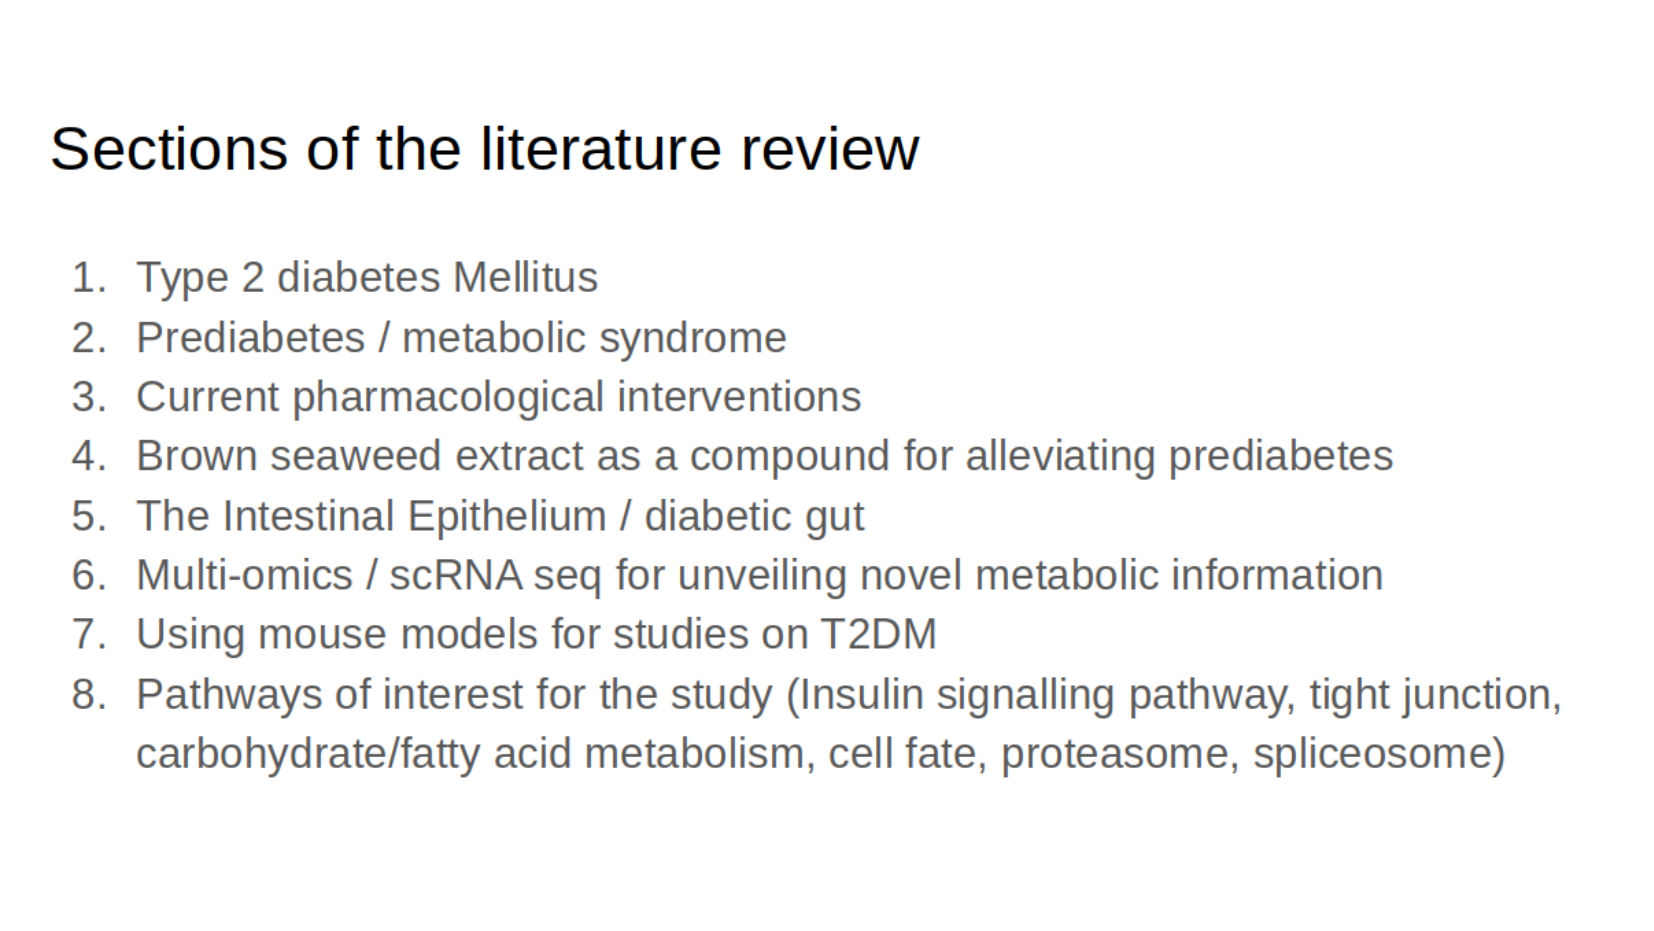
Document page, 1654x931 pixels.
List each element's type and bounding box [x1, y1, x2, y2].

picture [29, 93, 1595, 827]
